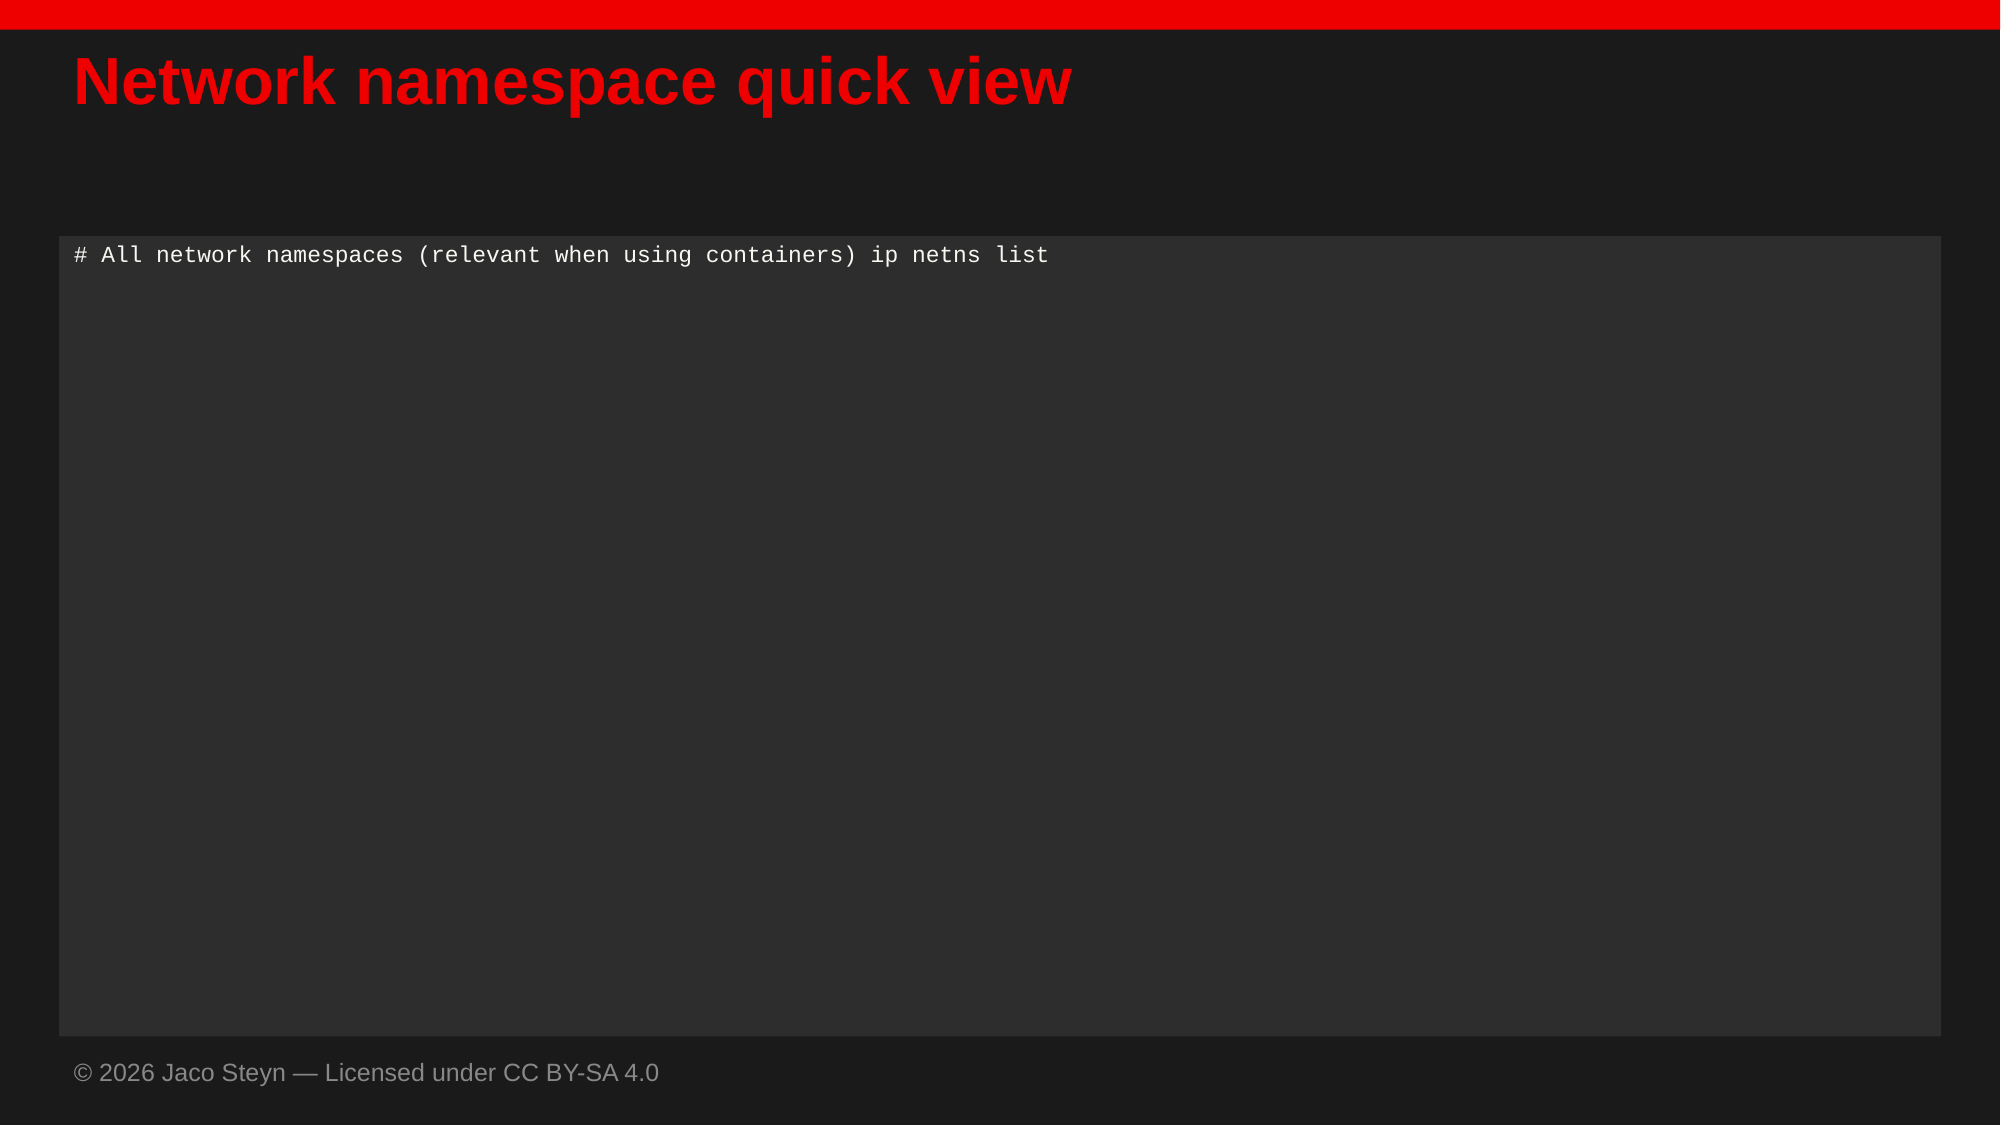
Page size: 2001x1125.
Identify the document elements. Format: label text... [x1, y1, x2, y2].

text_box # All network namespaces (relevant when using containers) ip netns list [59, 236, 1942, 1037]
text_box © 2026 Jaco Steyn — Licensed under CC BY-SA 4.0 [59, 1051, 1942, 1093]
text_box [0, 0, 2001, 30]
text_box Network namespace quick view [59, 36, 1942, 208]
